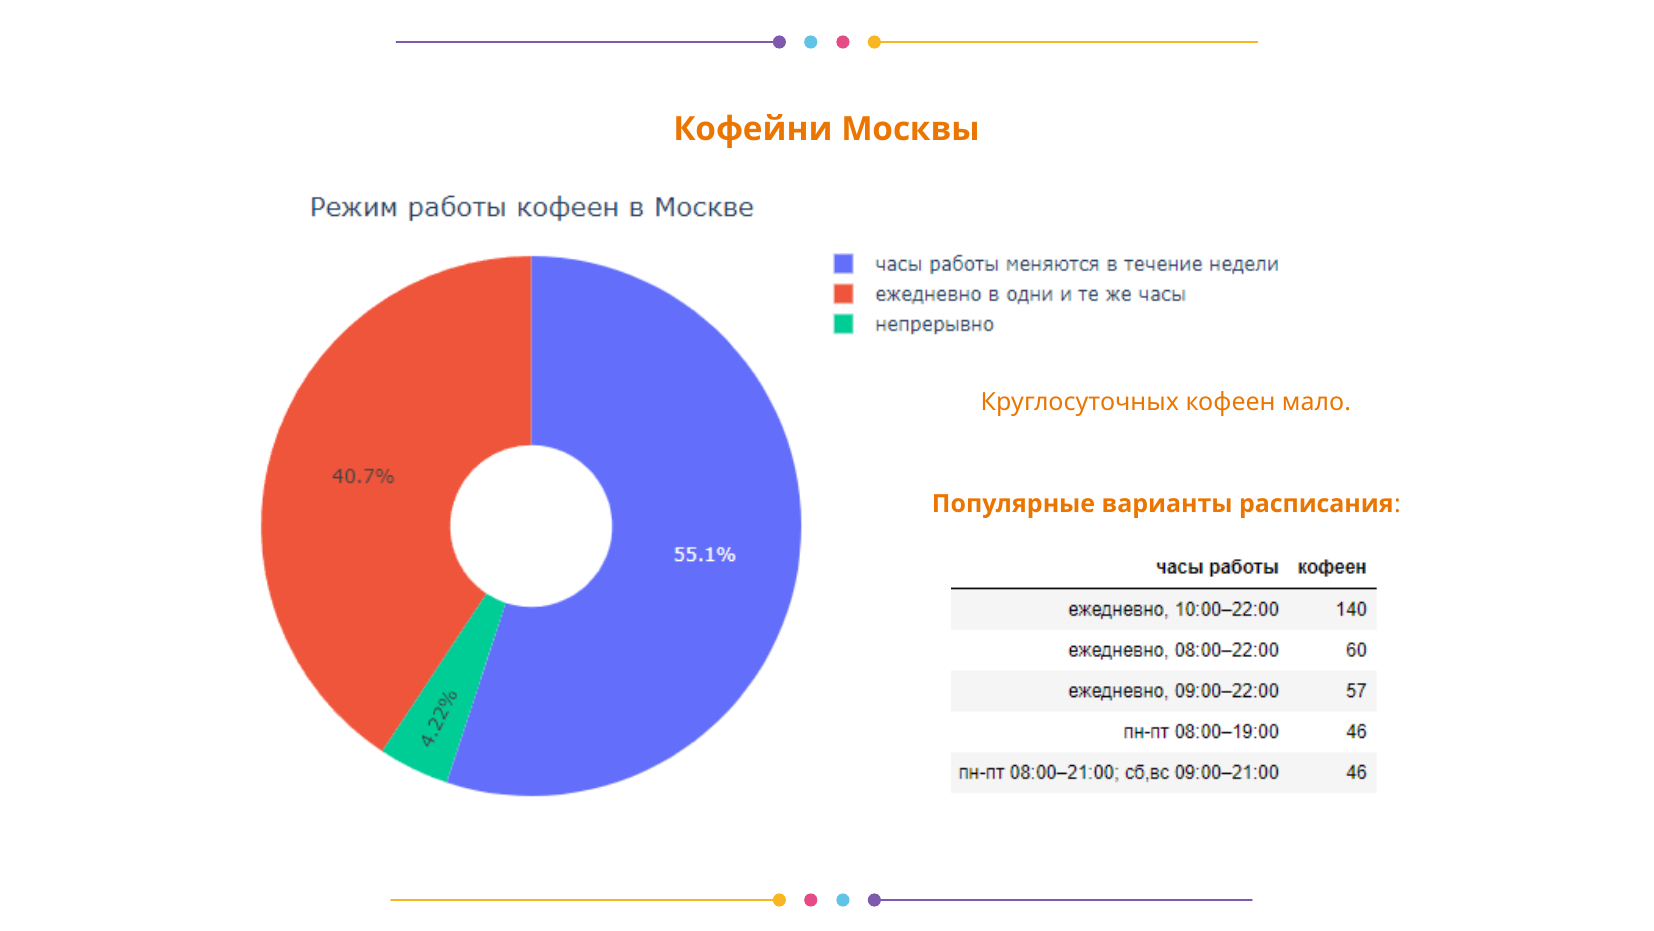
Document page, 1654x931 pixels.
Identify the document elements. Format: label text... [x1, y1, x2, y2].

picture [241, 177, 1300, 812]
title Кофейни Москвы [531, 88, 1123, 167]
title Круглосуточных кофеен мало. Популярные варианты расписания: [885, 383, 1447, 520]
picture [951, 555, 1388, 798]
